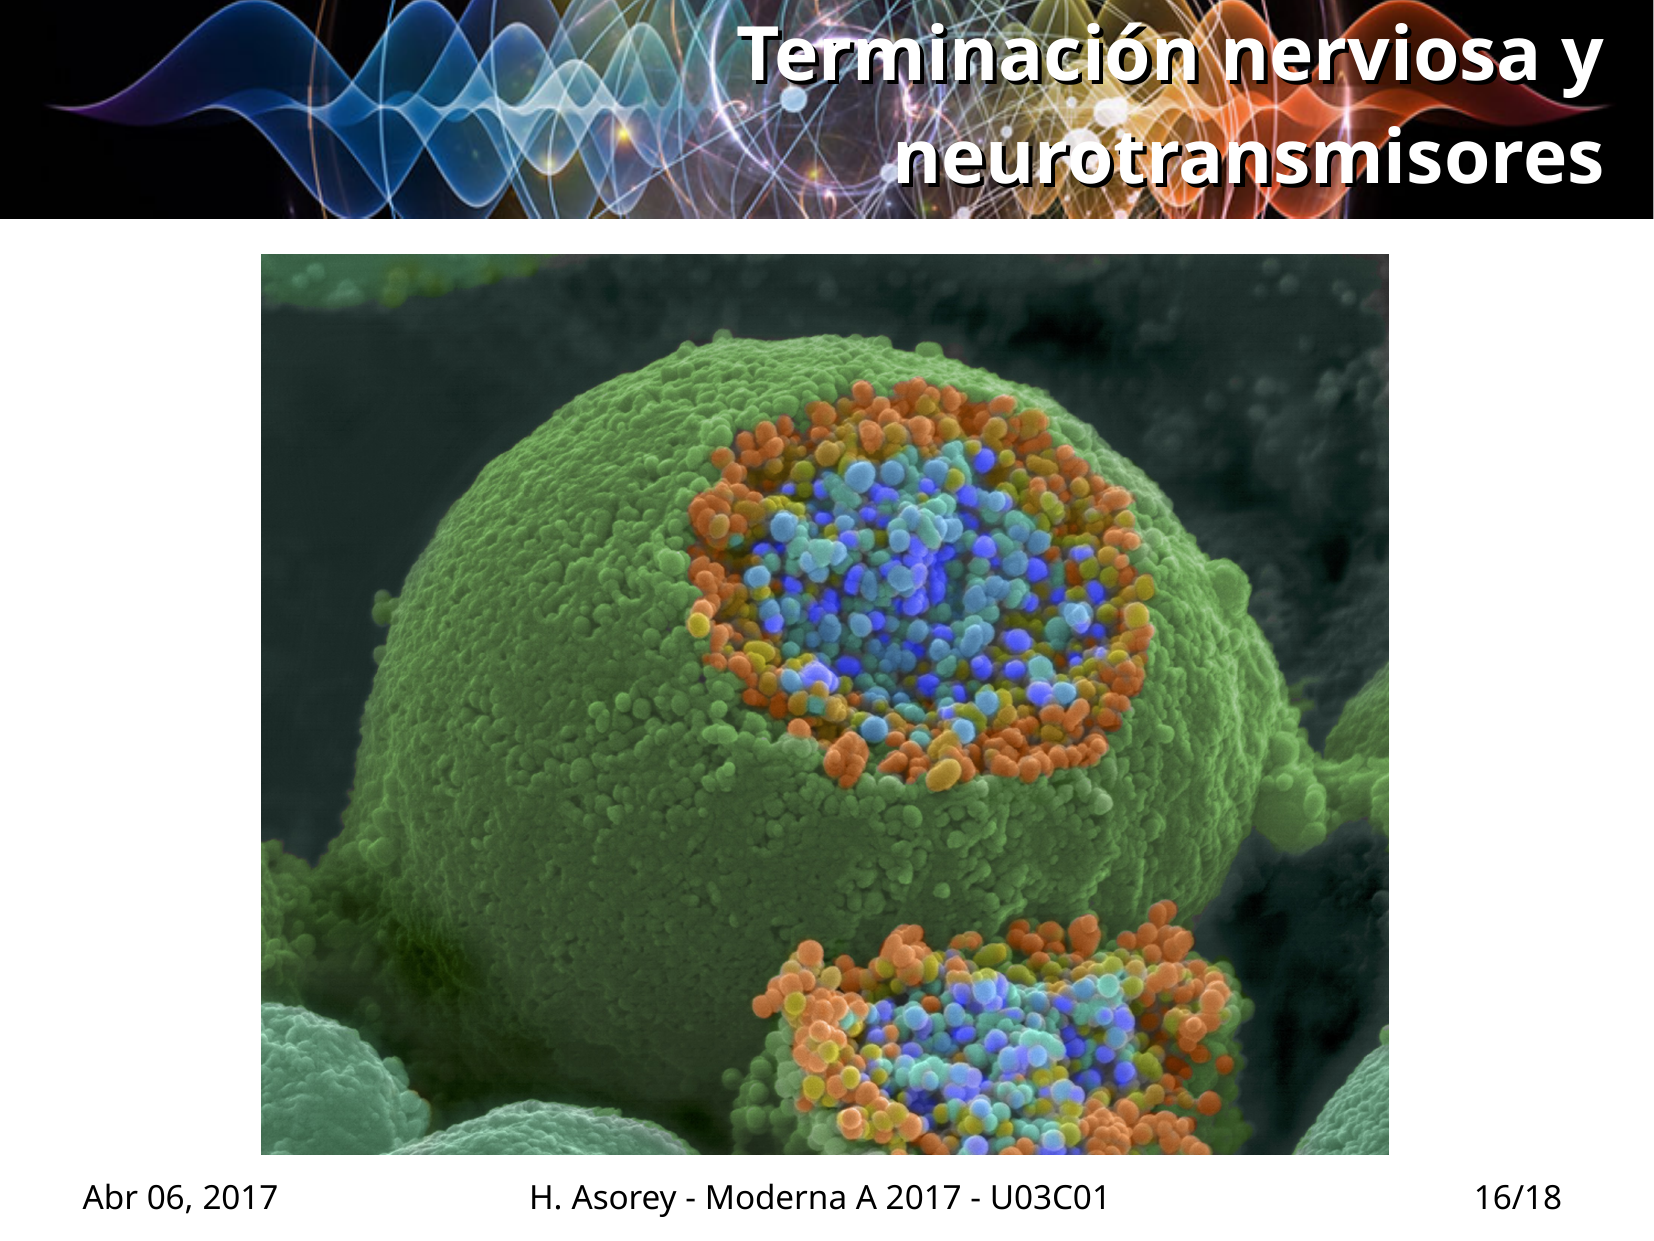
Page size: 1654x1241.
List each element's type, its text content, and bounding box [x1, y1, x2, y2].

picture [0, 0, 1654, 219]
title Terminación nerviosa y neurotransmisores [45, 15, 1606, 191]
picture [261, 254, 1389, 1156]
